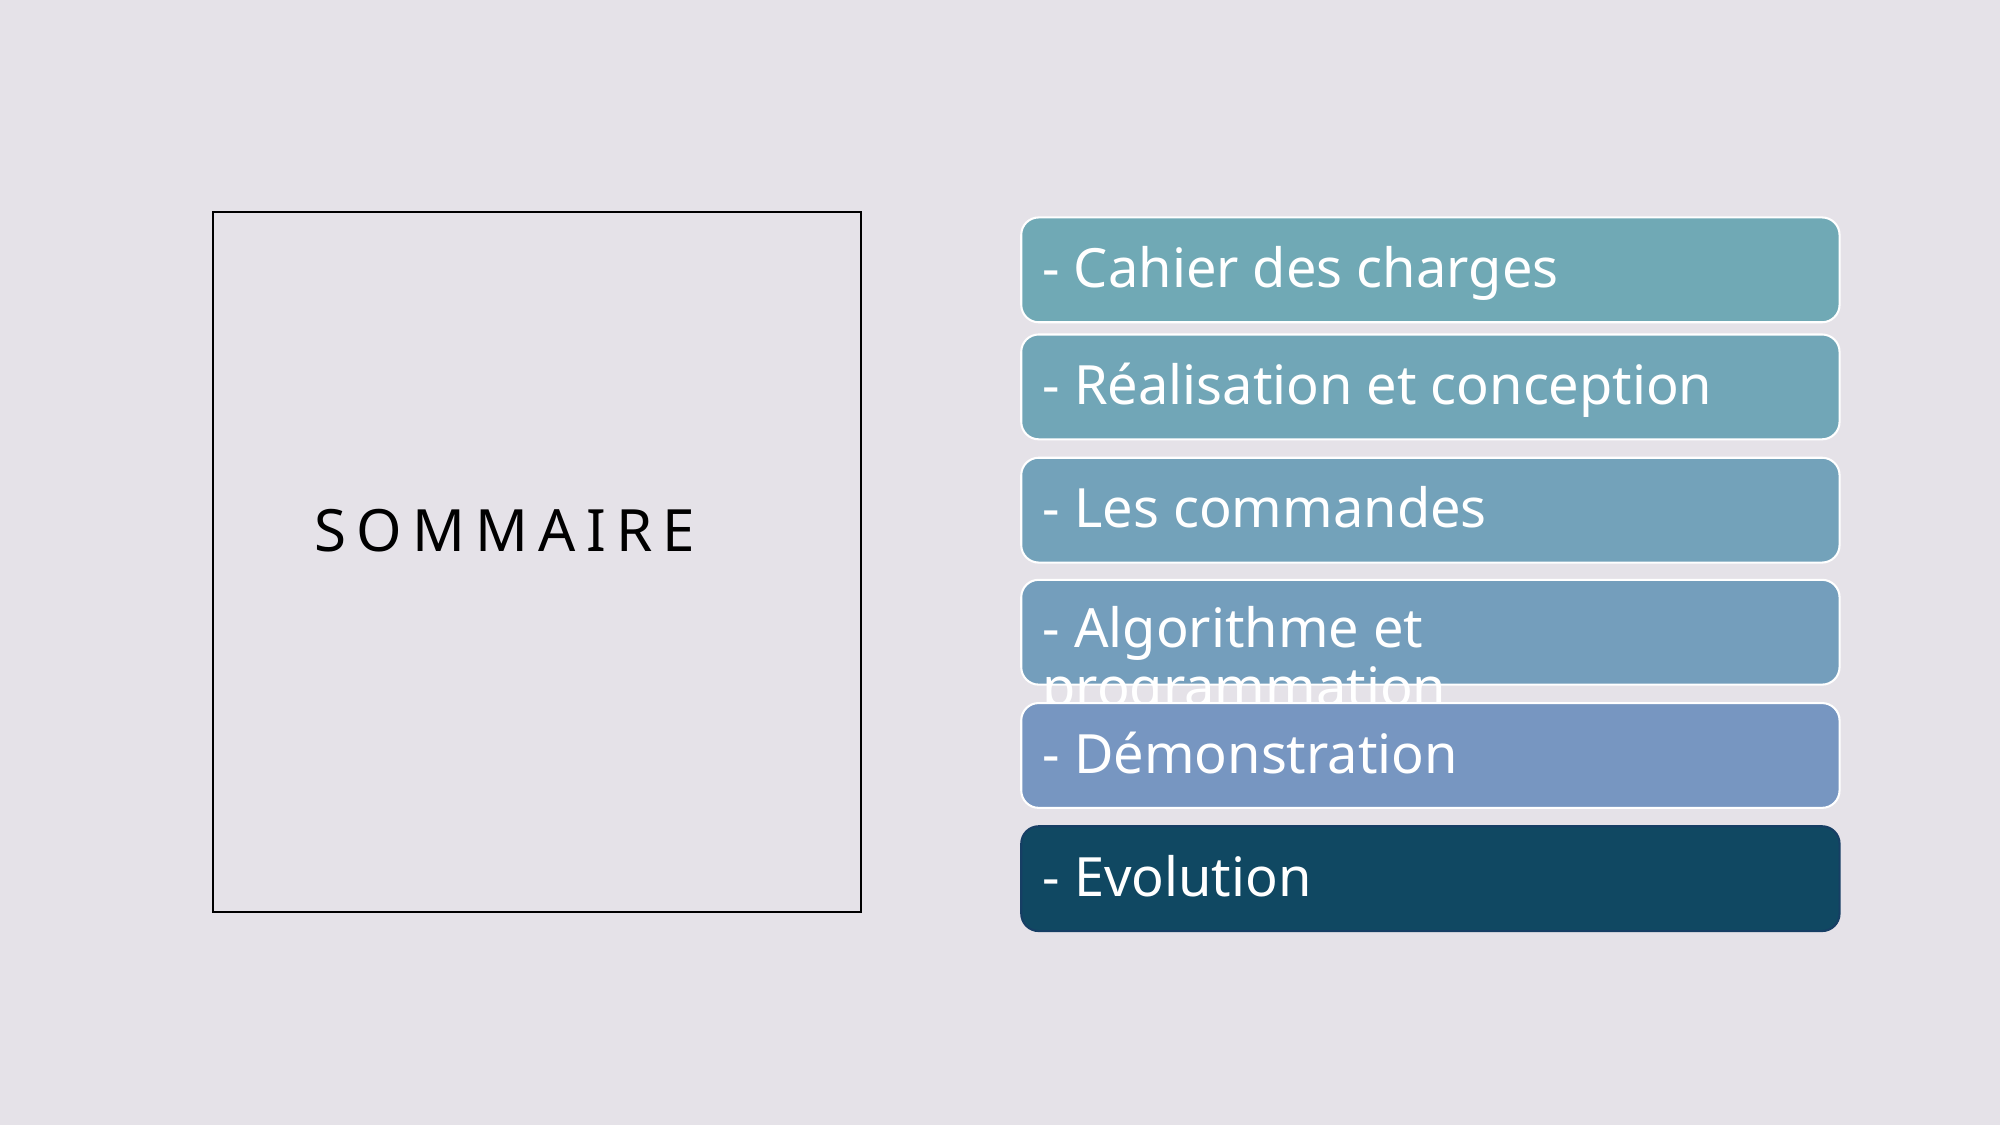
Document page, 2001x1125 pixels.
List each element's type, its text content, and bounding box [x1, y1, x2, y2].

text_box - Cahier des charges [1021, 217, 1840, 323]
text_box SOMMAIRE [299, 339, 895, 704]
text_box - Algorithme et programmation [1021, 579, 1840, 685]
text_box [0, 0, 2000, 1125]
text_box - Les commandes [1021, 457, 1840, 563]
text_box - Démonstration [1021, 703, 1840, 808]
text_box - Réalisation et conception [1021, 334, 1840, 440]
text_box - Evolution [1021, 826, 1840, 932]
